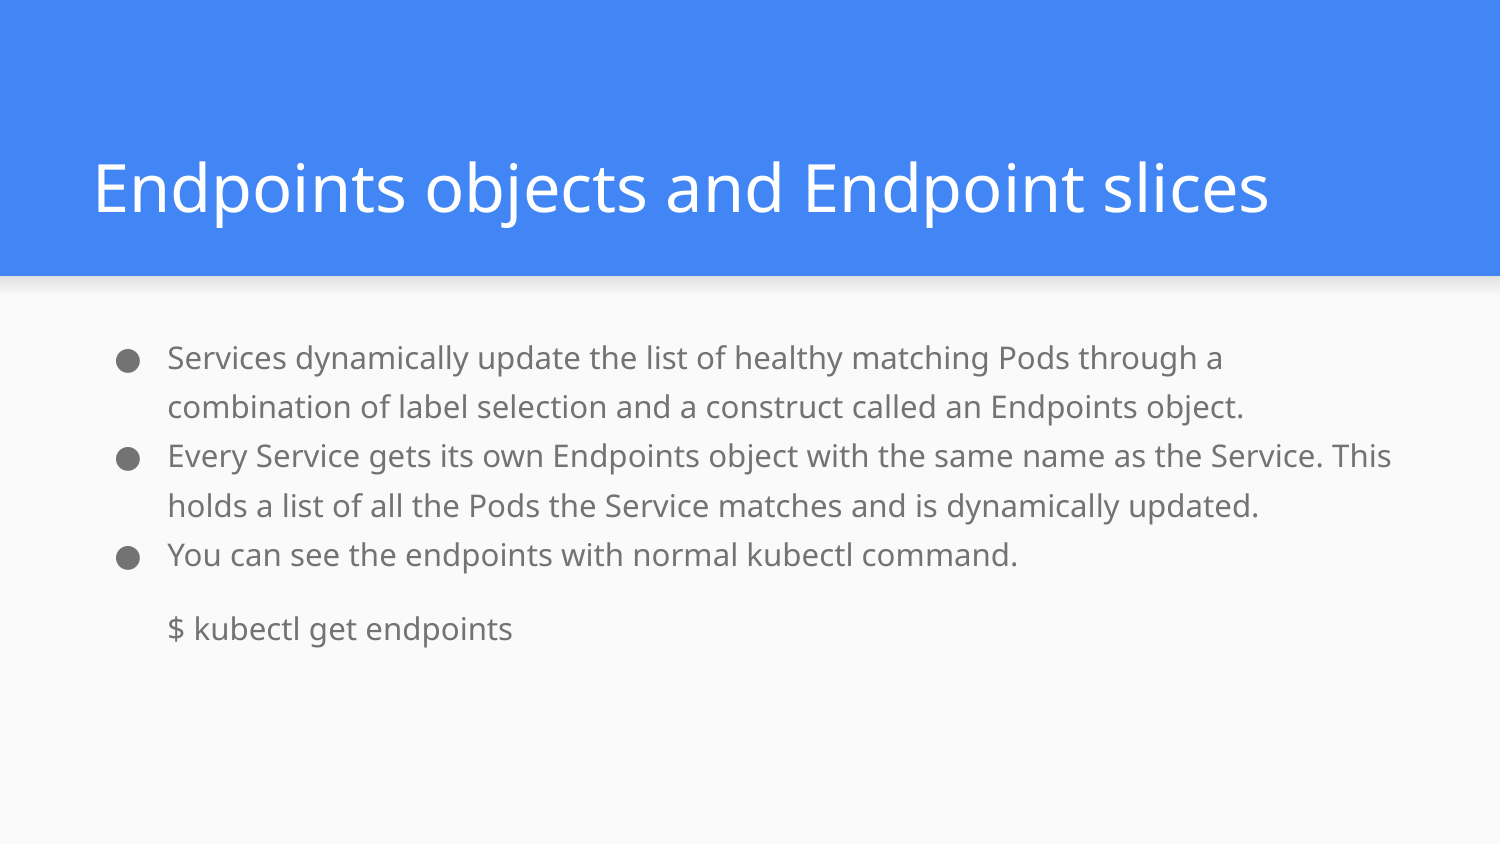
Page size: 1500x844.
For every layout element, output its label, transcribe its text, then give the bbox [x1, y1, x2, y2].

title Endpoints objects and Endpoint slices [77, 121, 1427, 248]
list Services dynamically update the list of healthy matching Pods through a combination of label selection and a construct called an Endpoints object. Every Service gets its own Endpoints object with the same name as the Service. This holds a list of all the Pods the Service matches and is dynamically updated. You can see the endpoints with normal kubectl command. $ kubectl get endpoints [77, 314, 1427, 760]
